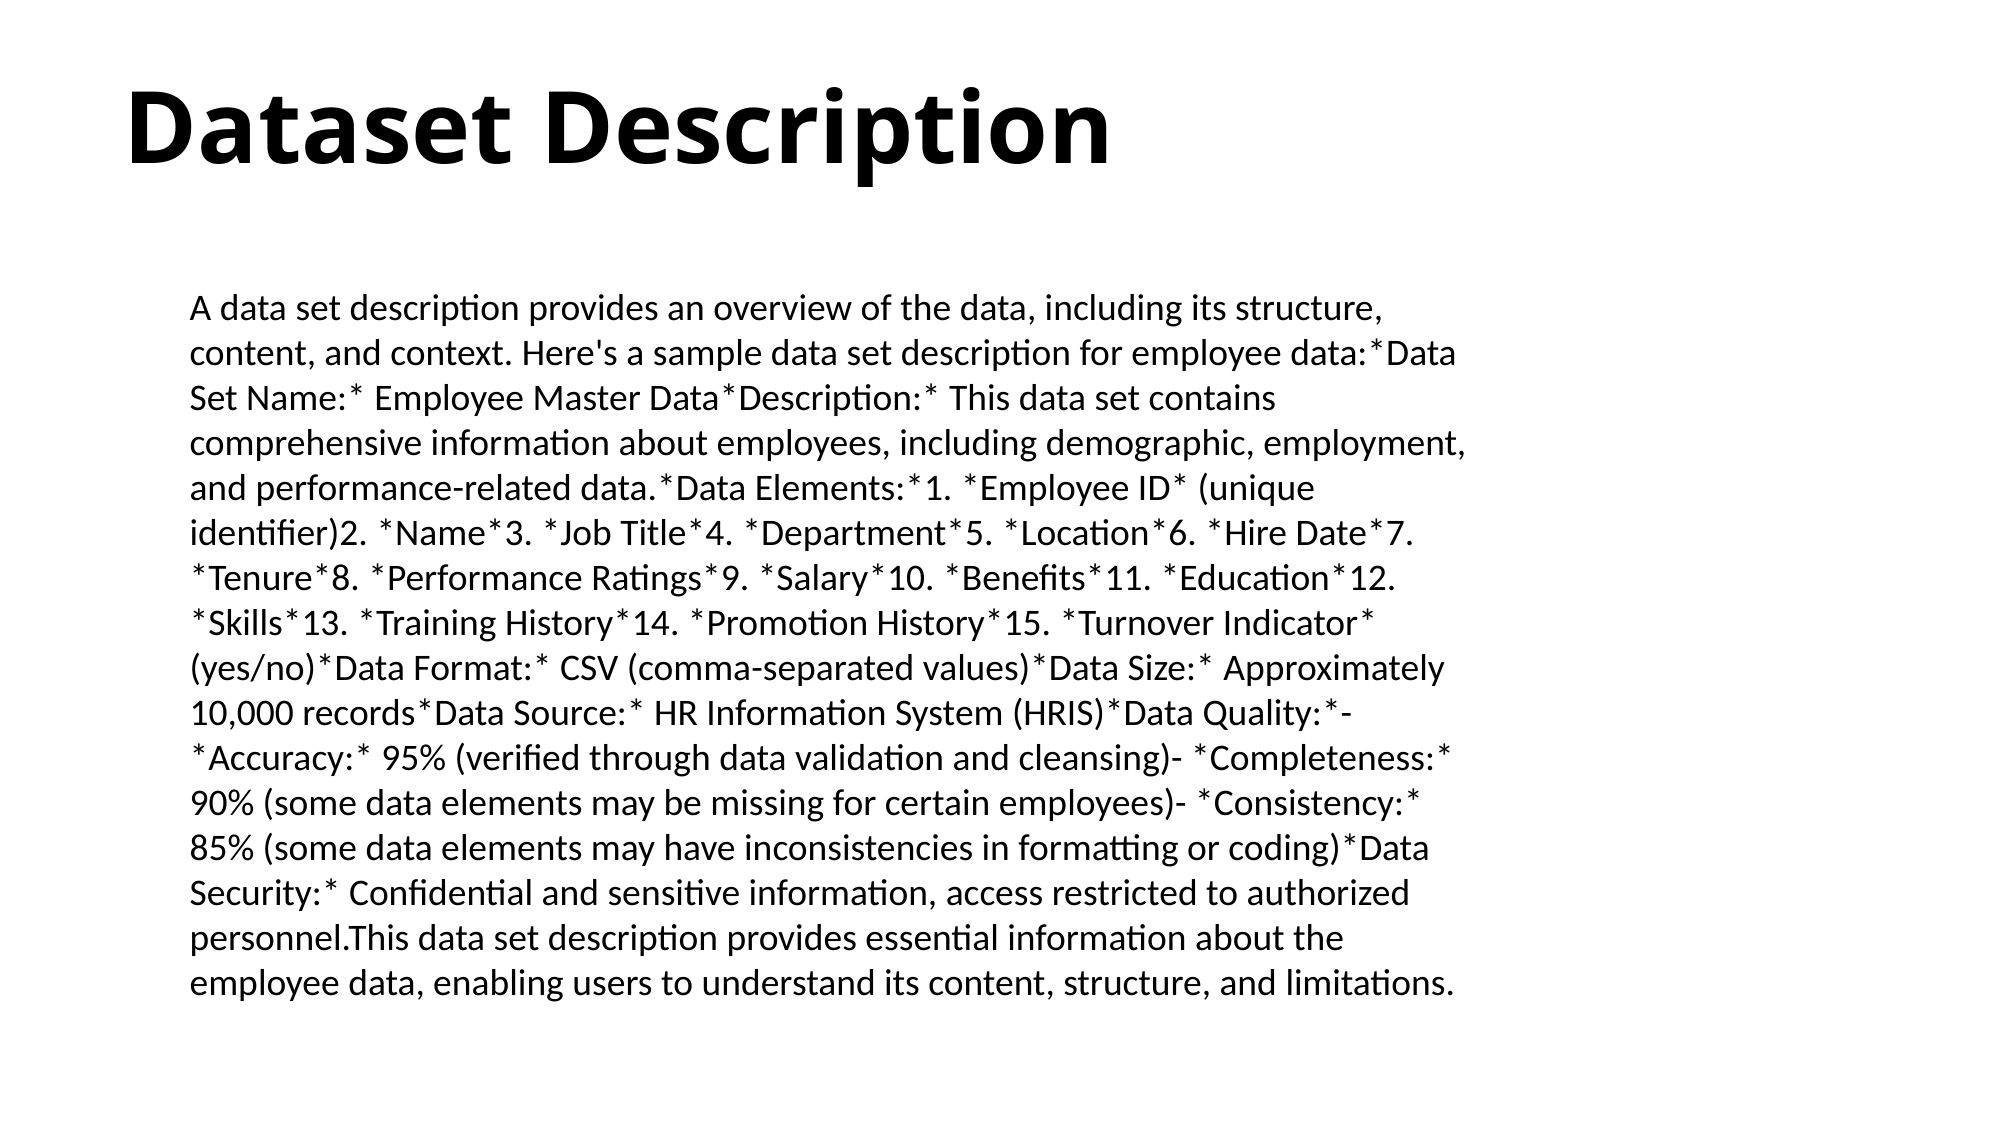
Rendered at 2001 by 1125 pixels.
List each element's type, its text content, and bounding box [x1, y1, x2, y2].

text_box A data set description provides an overview of the data, including its structure, content, and context. Here's a sample data set description for employee data:*Data Set Name:* Employee Master Data*Description:* This data set contains comprehensive information about employees, including demographic, employment, and performance-related data.*Data Elements:*1. *Employee ID* (unique identifier)2. *Name*3. *Job Title*4. *Department*5. *Location*6. *Hire Date*7. *Tenure*8. *Performance Ratings*9. *Salary*10. *Benefits*11. *Education*12. *Skills*13. *Training History*14. *Promotion History*15. *Turnover Indicator* (yes/no)*Data Format:* CSV (comma-separated values)*Data Size:* Approximately 10,000 records*Data Source:* HR Information System (HRIS)*Data Quality:*- *Accuracy:* 95% (verified through data validation and cleansing)- *Completeness:* 90% (some data elements may be missing for certain employees)- *Consistency:* 85% (some data elements may have inconsistencies in formatting or coding)*Data Security:* Confidential and sensitive information, access restricted to authorized personnel.This data set description provides essential information about the employee data, enabling users to understand its content, structure, and limitations. [174, 275, 1503, 1018]
title Dataset Description [123, 63, 1877, 188]
